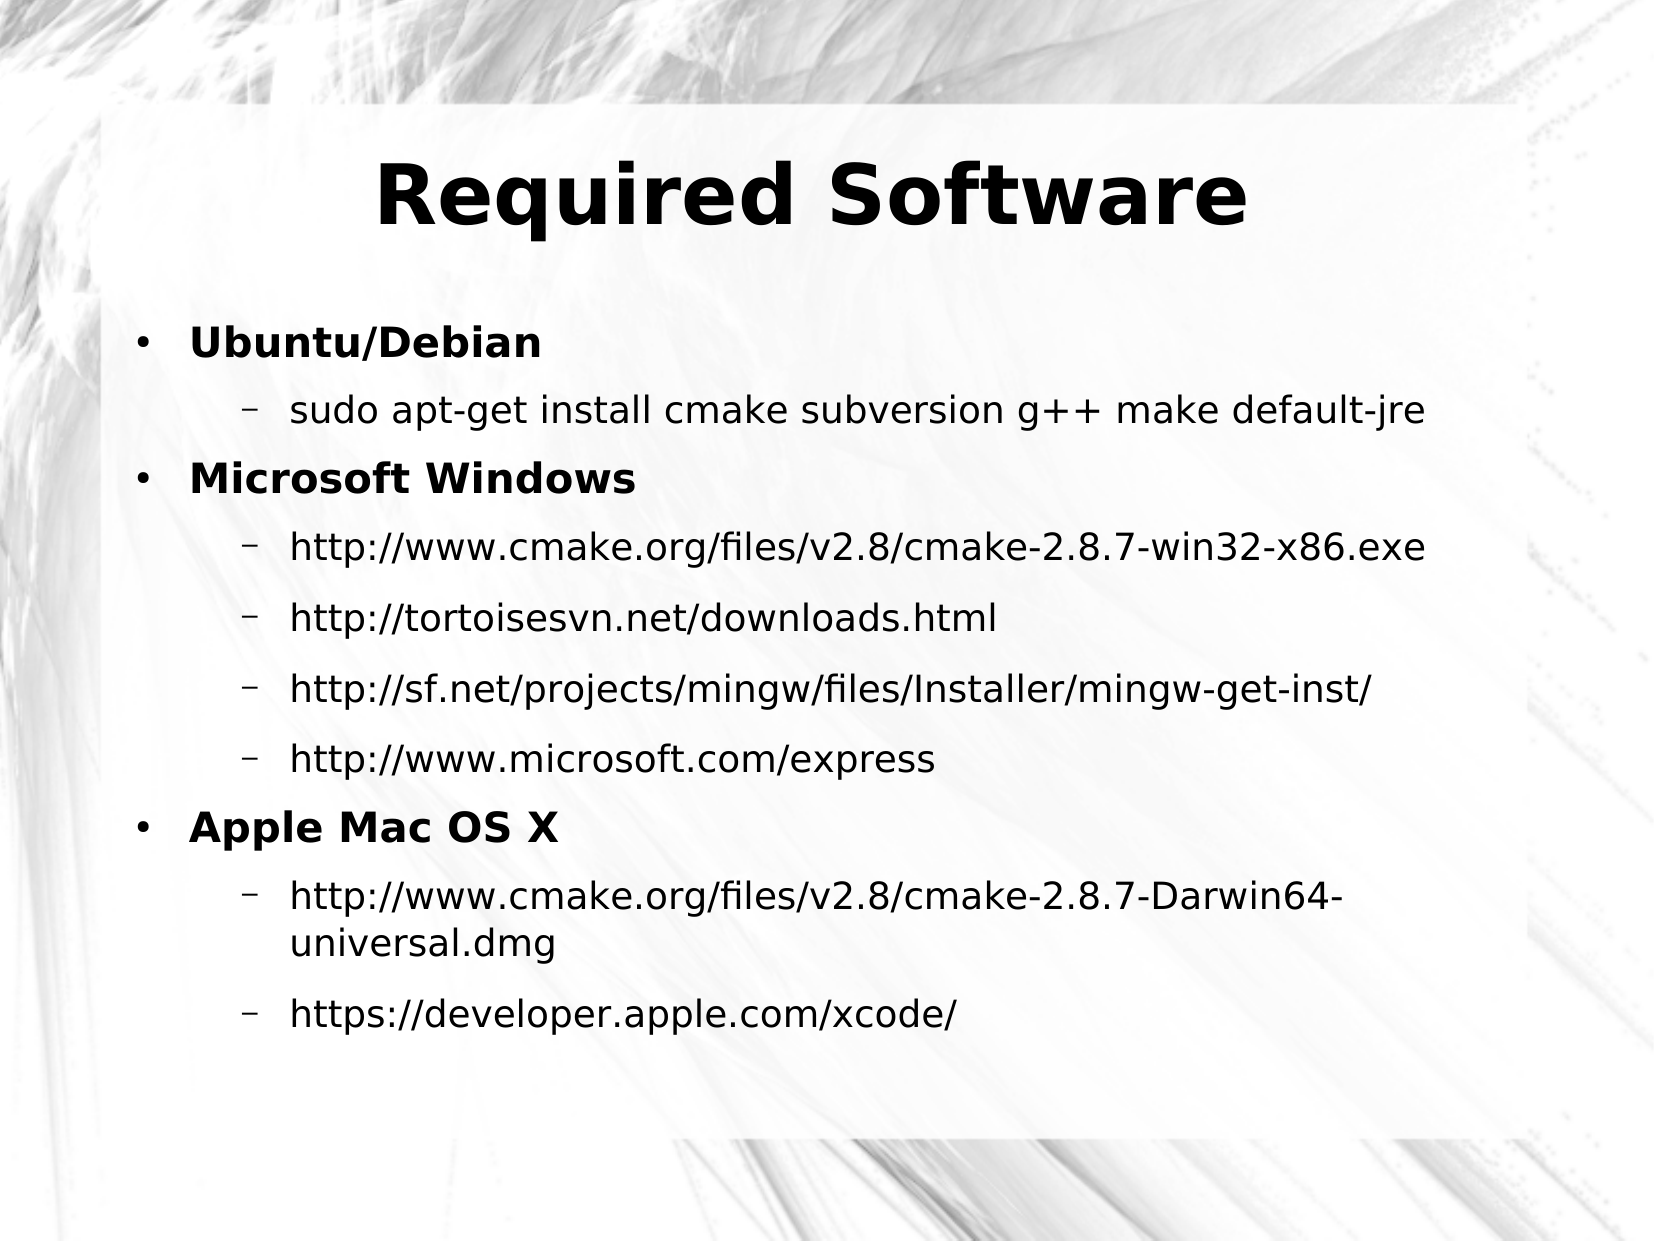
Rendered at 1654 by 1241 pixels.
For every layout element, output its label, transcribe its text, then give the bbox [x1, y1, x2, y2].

list Ubuntu/Debian sudo apt-get install cmake subversion g++ make default-jre Microsoft Windows http://www.cmake.org/files/v2.8/cmake-2.8.7-win32-x86.exe http://tortoisesvn.net/downloads.html http://sf.net/projects/mingw/files/Installer/mingw-get-inst/ http://www.microsoft.com/express Apple Mac OS X http://www.cmake.org/files/v2.8/cmake-2.8.7-Darwin64-universal.dmg https://developer.apple.com/xcode/ [118, 319, 1571, 1111]
title Required Software [118, 112, 1506, 281]
picture [0, 0, 1654, 1241]
